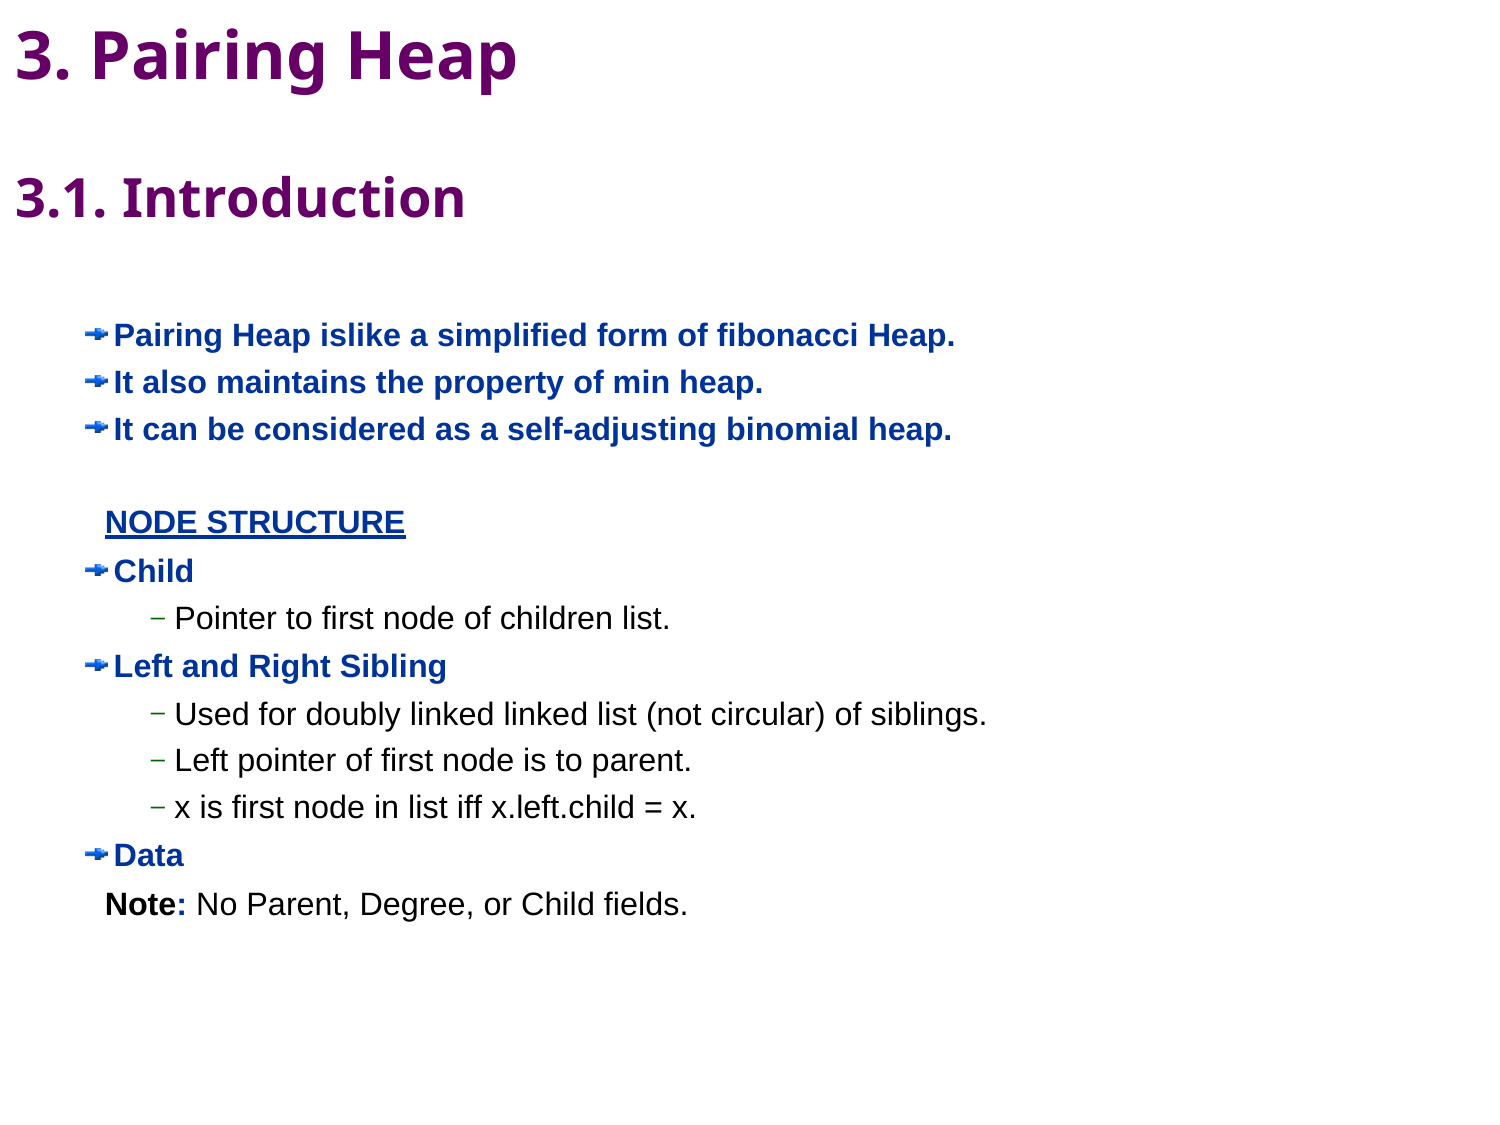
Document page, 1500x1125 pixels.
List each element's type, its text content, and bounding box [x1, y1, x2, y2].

list Pairing Heap islike a simplified form of fibonacci Heap. It also maintains the property of min heap. It can be considered as a self-adjusting binomial heap. NODE STRUCTURE Child Pointer to first node of children list. Left and Right Sibling Used for doubly linked linked list (not circular) of siblings. Left pointer of first node is to parent. x is first node in list iff x.left.child = x. Data Note: No Parent, Degree, or Child fields. [70, 307, 1388, 932]
title 3.1. Introduction [0, 141, 1500, 267]
title 3. Pairing Heap [0, 0, 1500, 125]
